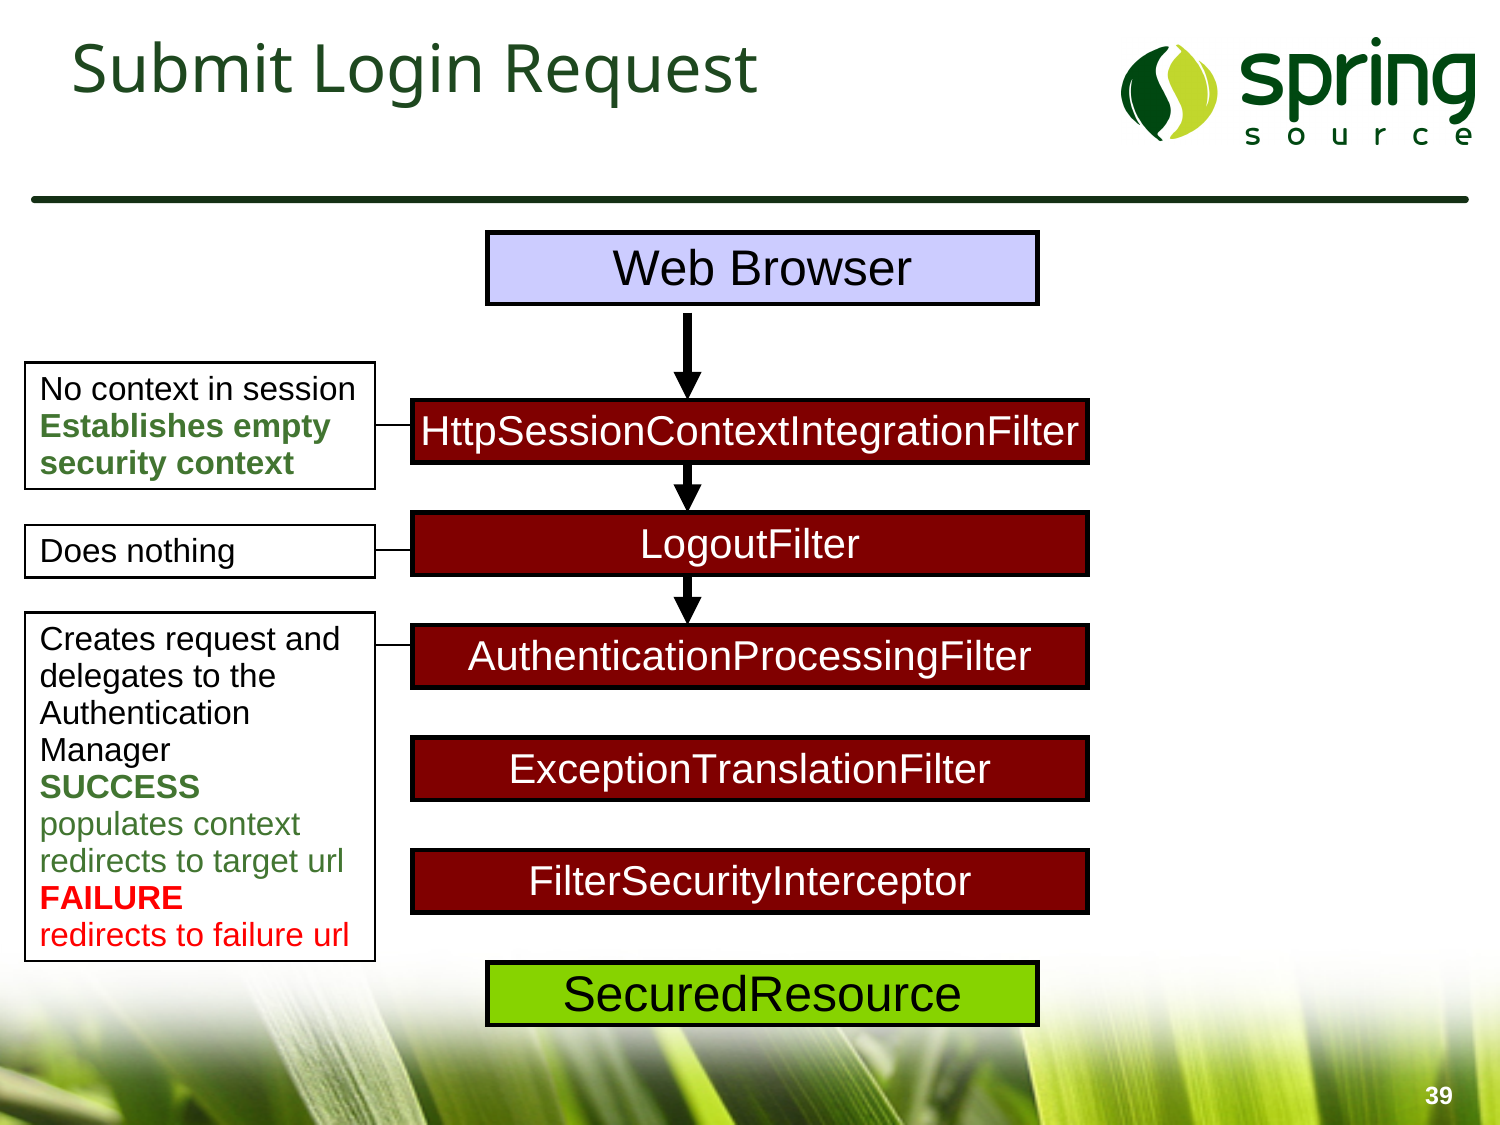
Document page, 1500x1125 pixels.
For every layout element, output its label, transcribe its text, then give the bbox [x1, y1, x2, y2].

text_box LogoutFilter [412, 512, 1088, 575]
text_box FilterSecurityInterceptor [412, 849, 1088, 913]
picture [1121, 37, 1475, 145]
text_box SecuredResource [487, 962, 1038, 1025]
picture [0, 944, 1500, 1125]
text_box No context in session Establishes empty security context [24, 362, 376, 490]
text_box ExceptionTranslationFilter [412, 737, 1088, 800]
text_box AuthenticationProcessingFilter [412, 624, 1088, 688]
text_box Creates request and delegates to the Authentication Manager SUCCESS populates context redirects to target url FAILURE redirects to failure url [24, 612, 376, 962]
text_box Does nothing [24, 525, 376, 578]
text_box HttpSessionContextIntegrationFilter [412, 399, 1088, 463]
title Submit Login Request [56, 13, 1089, 176]
text_box Web Browser [487, 232, 1038, 304]
